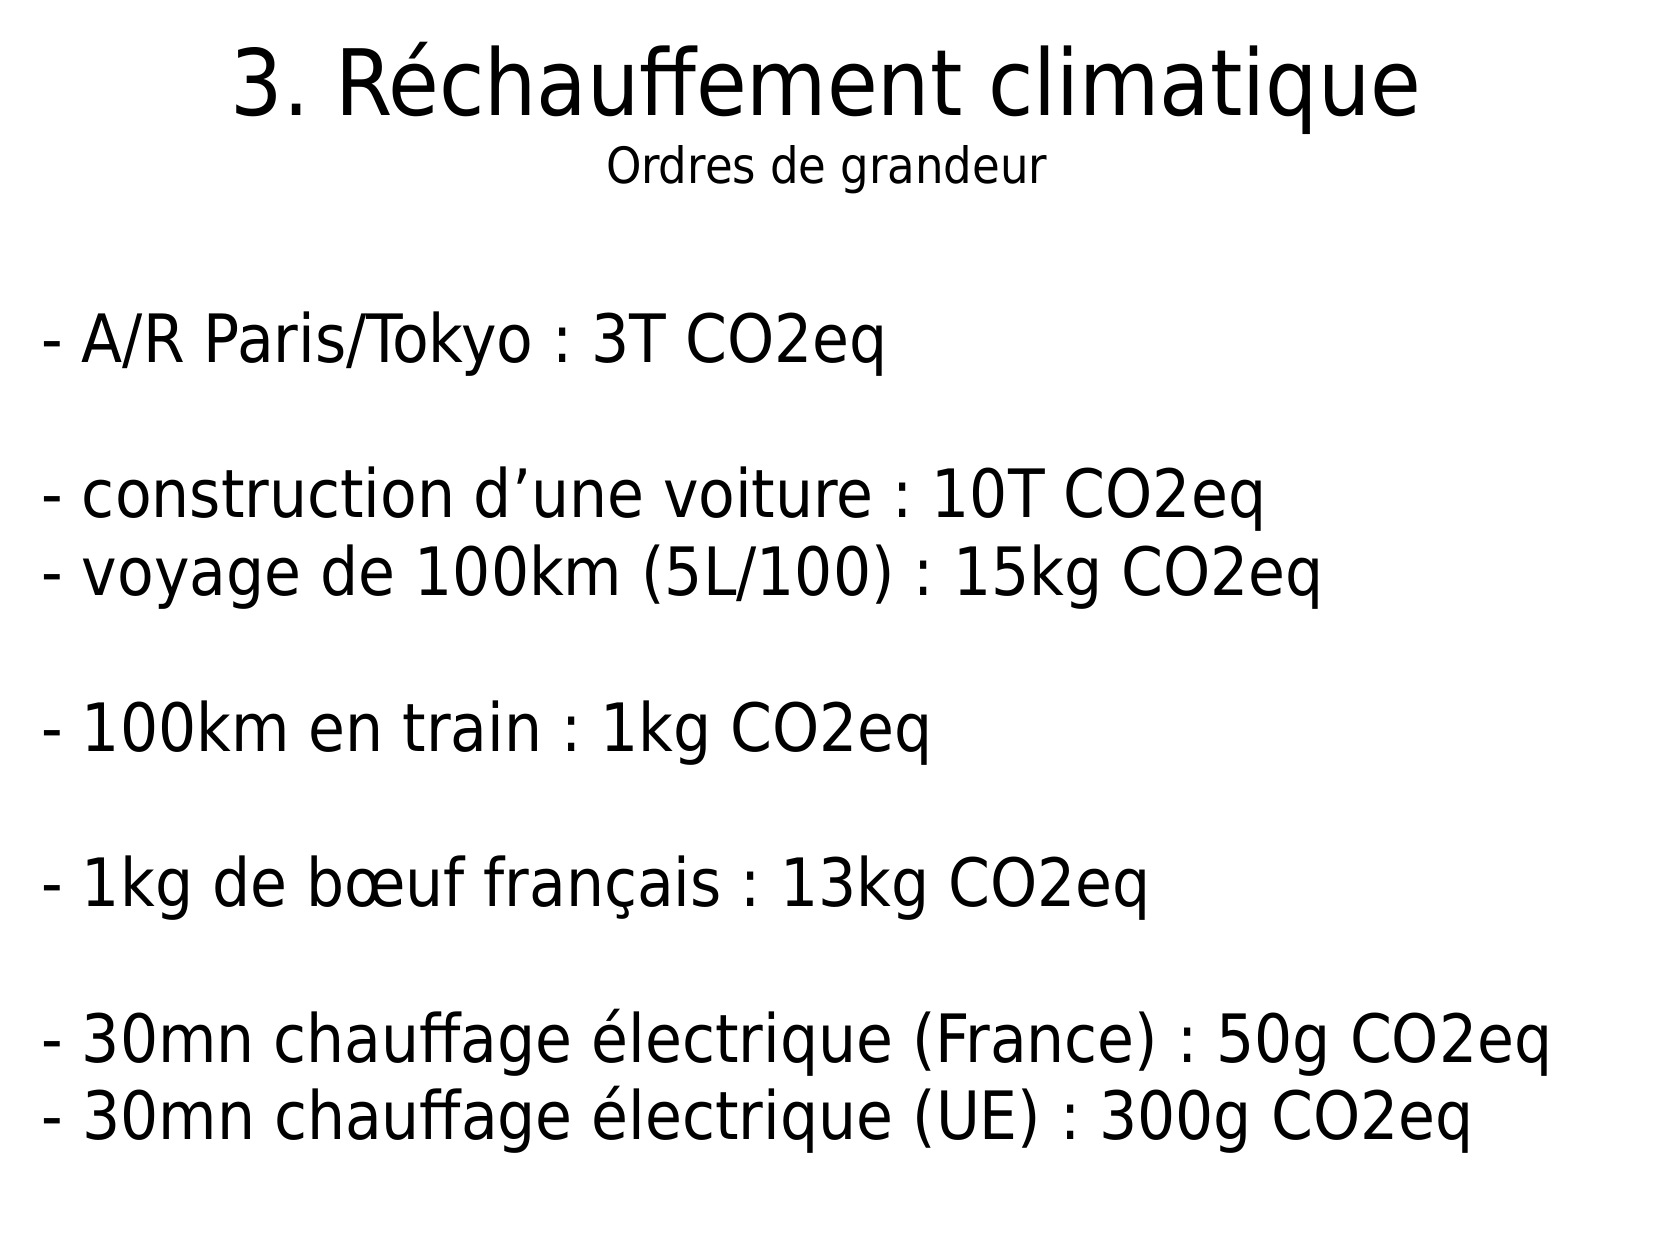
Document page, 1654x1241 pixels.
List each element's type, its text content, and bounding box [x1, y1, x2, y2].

title - A/R Paris/Tokyo : 3T CO2eq - construction d’une voiture : 10T CO2eq - voyage de 100km (5L/100) : 15kg CO2eq - 100km en train : 1kg CO2eq - 1kg de bœuf français : 13kg CO2eq - 30mn chauffage électrique (France) : 50g CO2eq - 30mn chauffage électrique (UE) : 300g CO2eq [41, 222, 1613, 1234]
title 3. Réchauffement climatique Ordres de grandeur [41, 12, 1613, 214]
